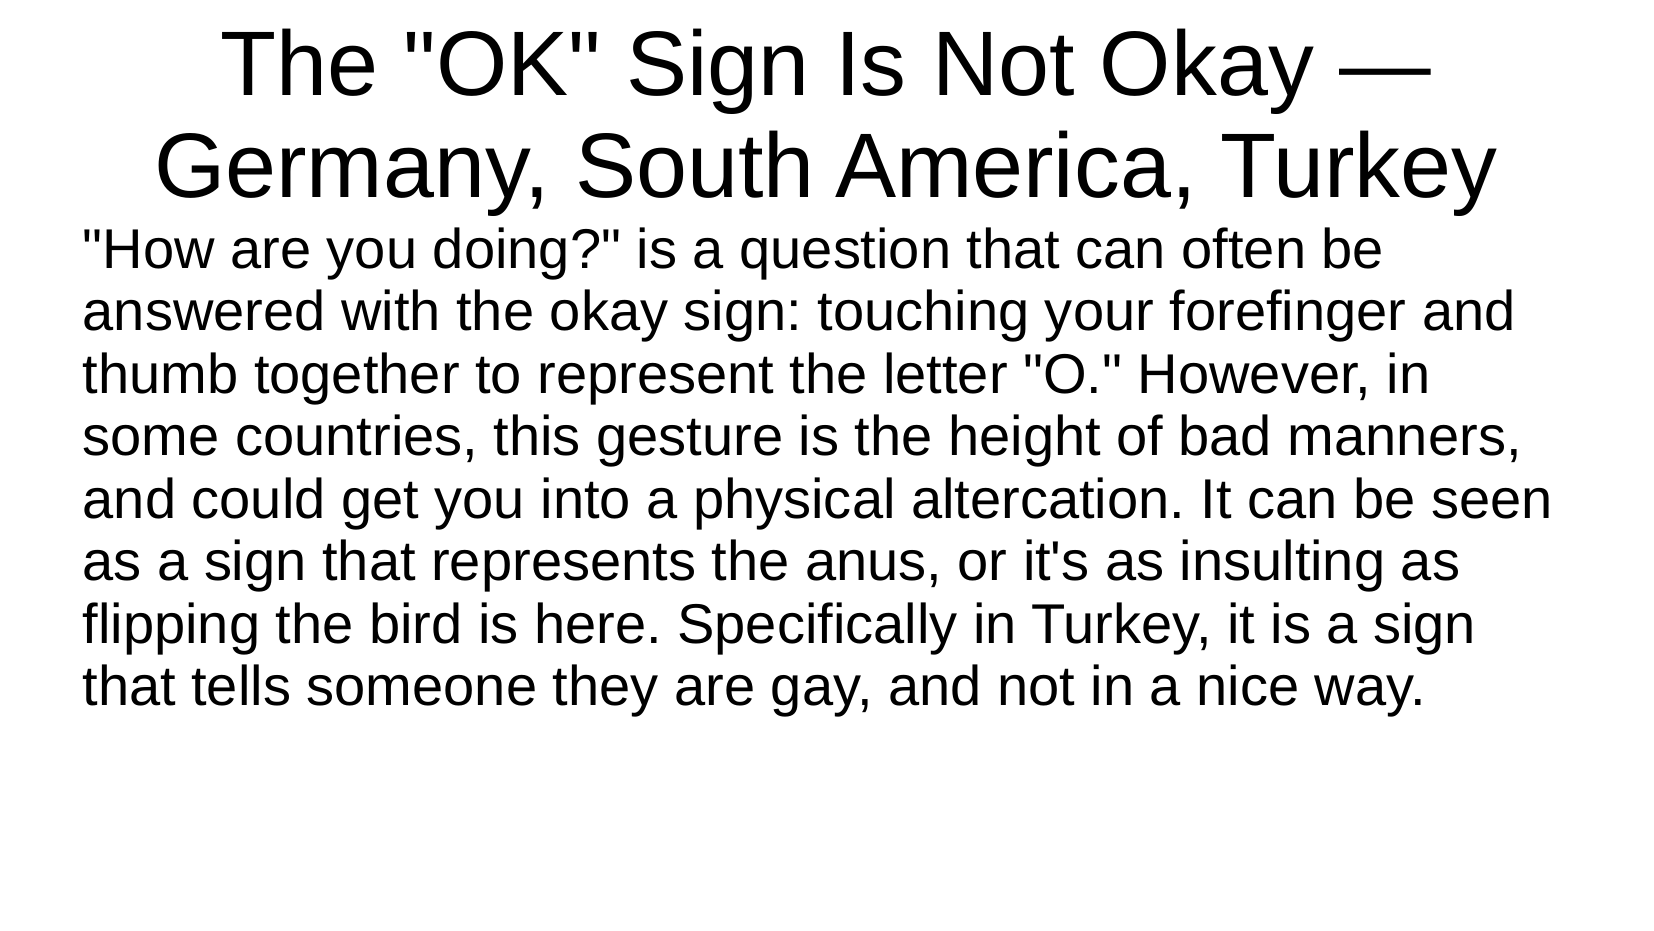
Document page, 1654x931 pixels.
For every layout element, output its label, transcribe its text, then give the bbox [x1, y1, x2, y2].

list "How are you doing?" is a question that can often be answered with the okay sign: touching your forefinger and thumb together to represent the letter "O." However, in some countries, this gesture is the height of bad manners, and could get you into a physical altercation. It can be seen as a sign that represents the anus, or it's as insulting as flipping the bird is here. Specifically in Turkey, it is a sign that tells someone they are gay, and not in a nice way. [82, 217, 1571, 758]
title The "OK" Sign Is Not Okay — Germany, South America, Turkey [82, 12, 1571, 217]
